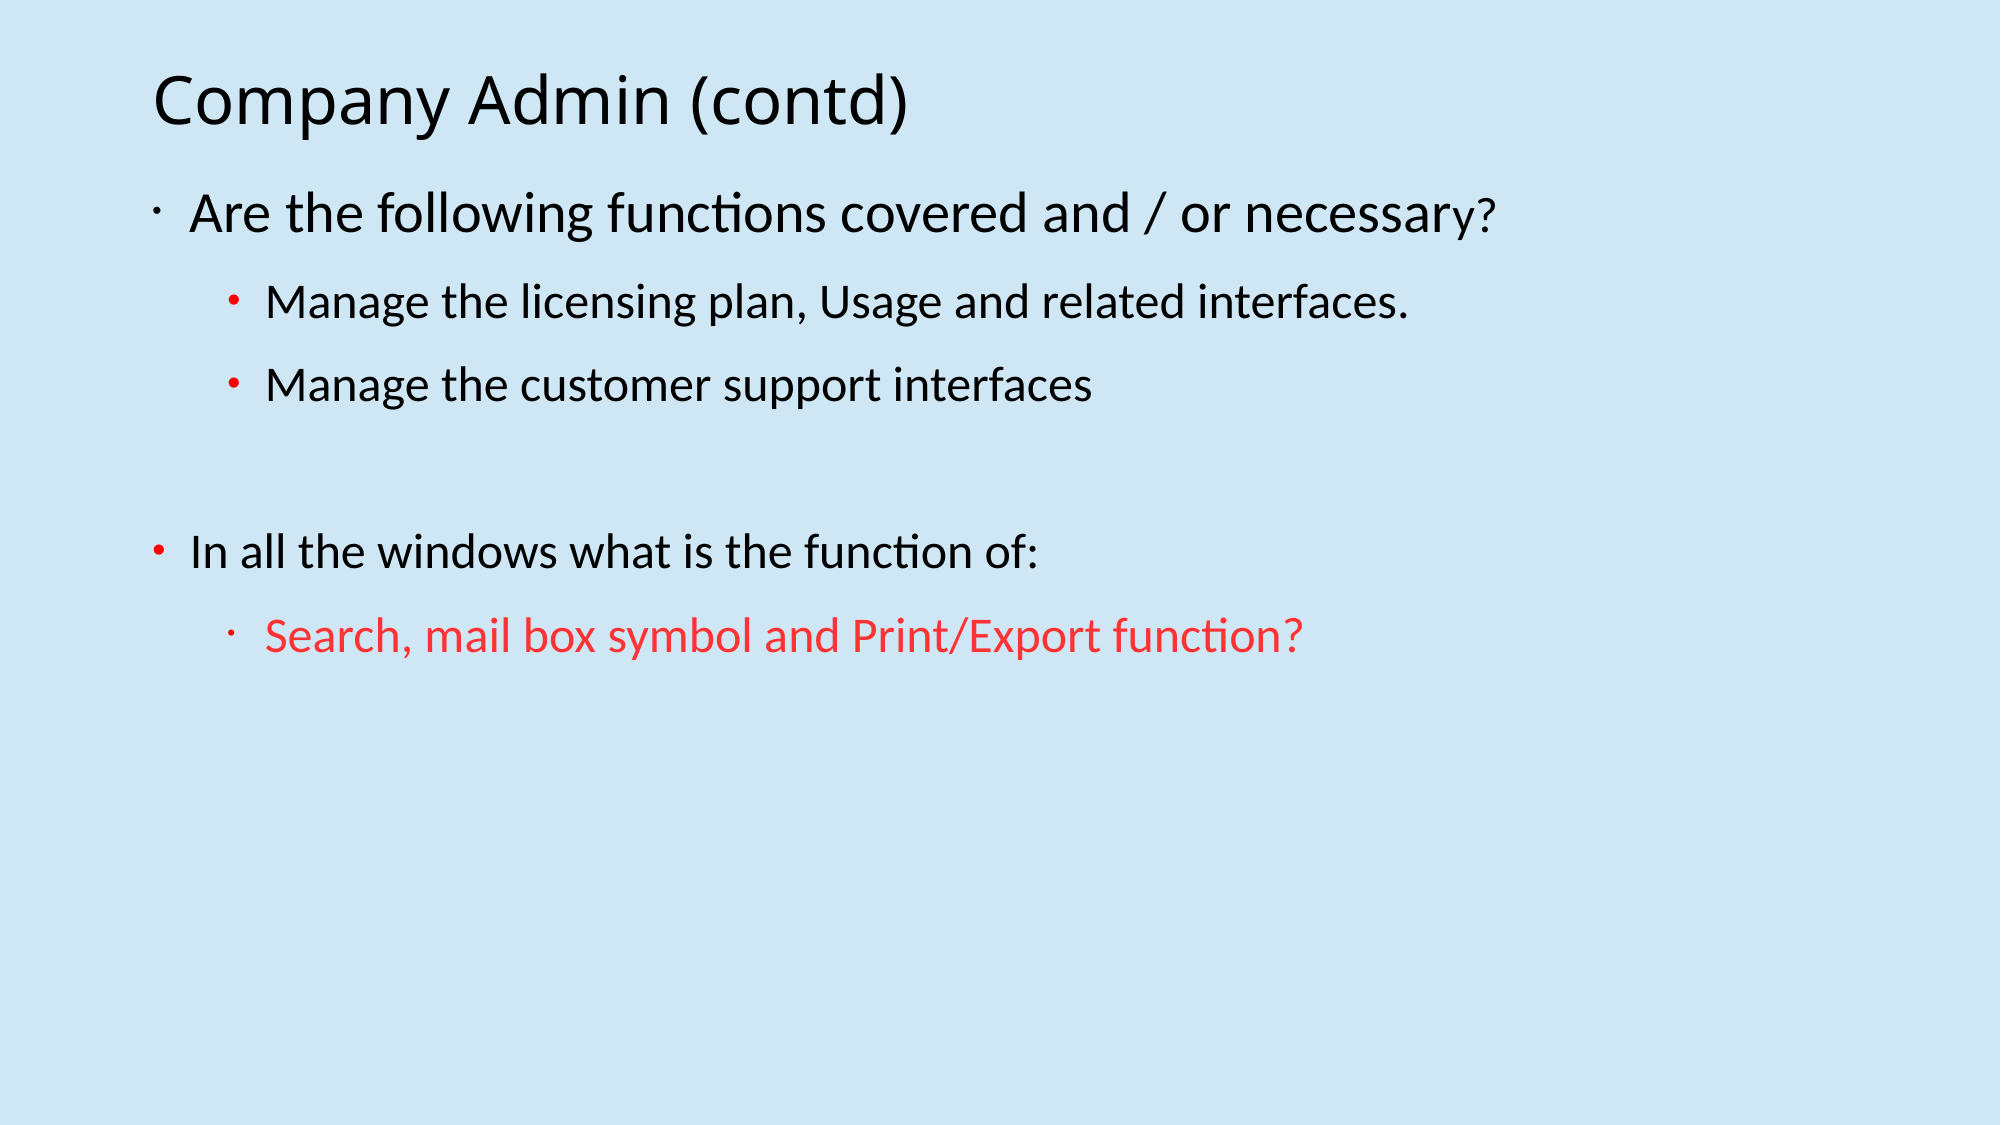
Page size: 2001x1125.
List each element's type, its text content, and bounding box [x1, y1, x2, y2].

list Are the following functions covered and / or necessary? Manage the licensing plan, Usage and related interfaces. Manage the customer support interfaces In all the windows what is the function of: Search, mail box symbol and Print/Export function? [137, 175, 1863, 1069]
title Company Admin (contd) [137, 59, 1863, 175]
